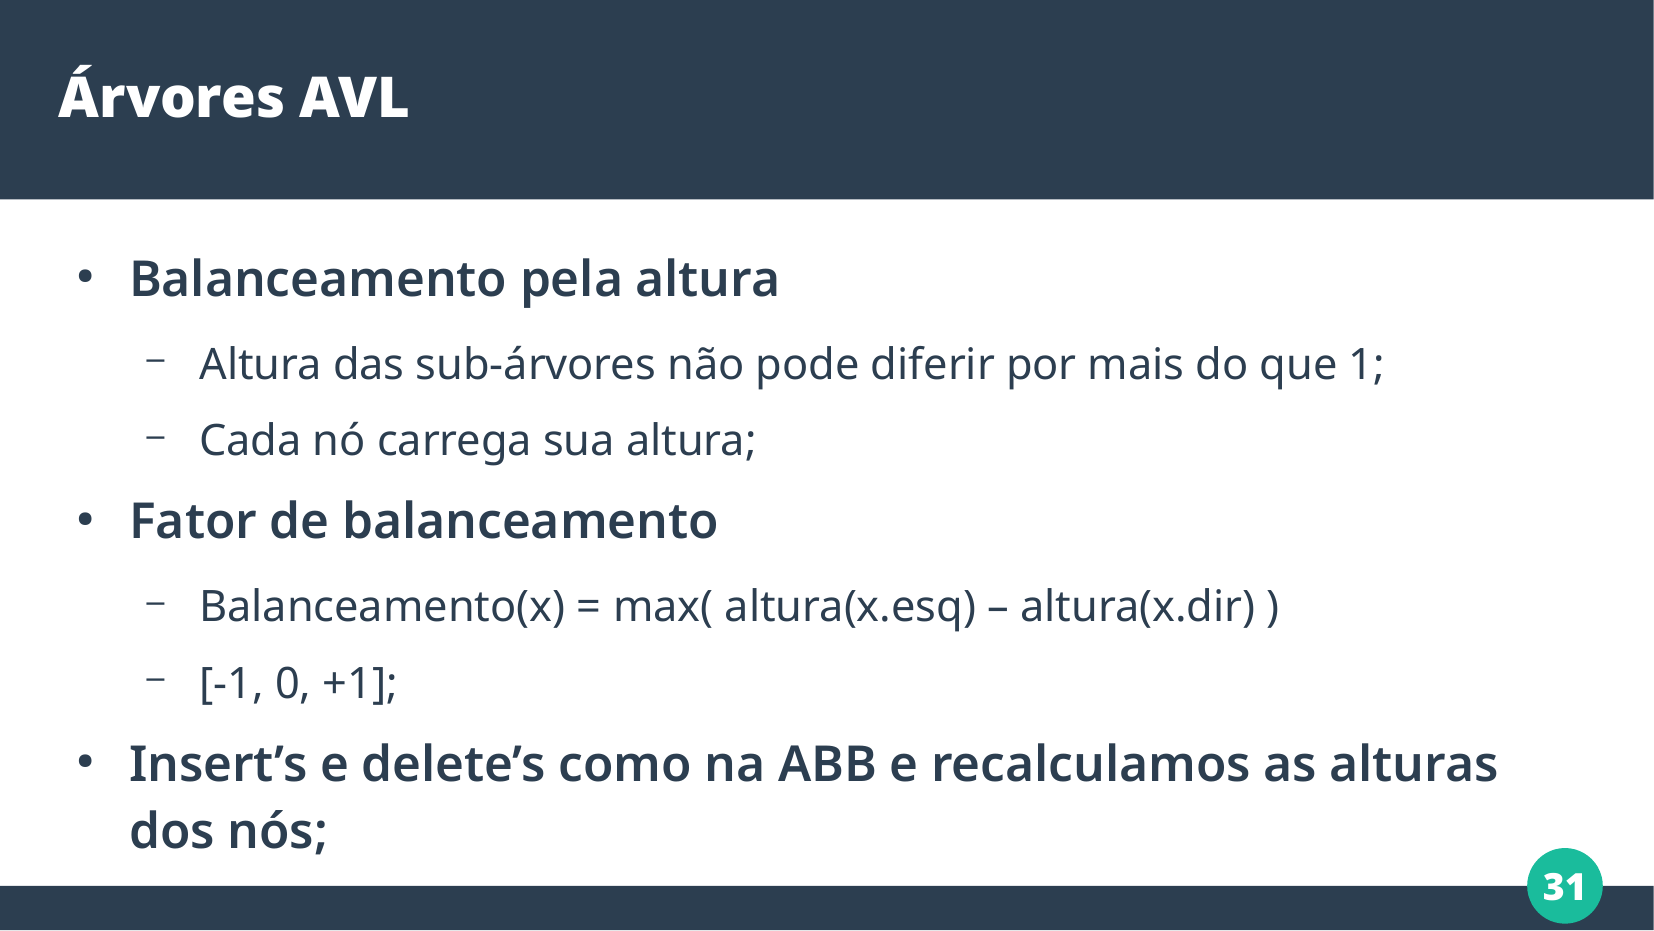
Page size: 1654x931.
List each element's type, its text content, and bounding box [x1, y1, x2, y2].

title Árvores AVL [59, 37, 1595, 156]
list Balanceamento pela altura Altura das sub-árvores não pode diferir por mais do que 1; Cada nó carrega sua altura; Fator de balanceamento Balanceamento(x) = max( altura(x.esq) – altura(x.dir) ) [-1, 0, +1]; Insert’s e delete’s como na ABB e recalculamos as alturas dos nós; [59, 243, 1595, 864]
